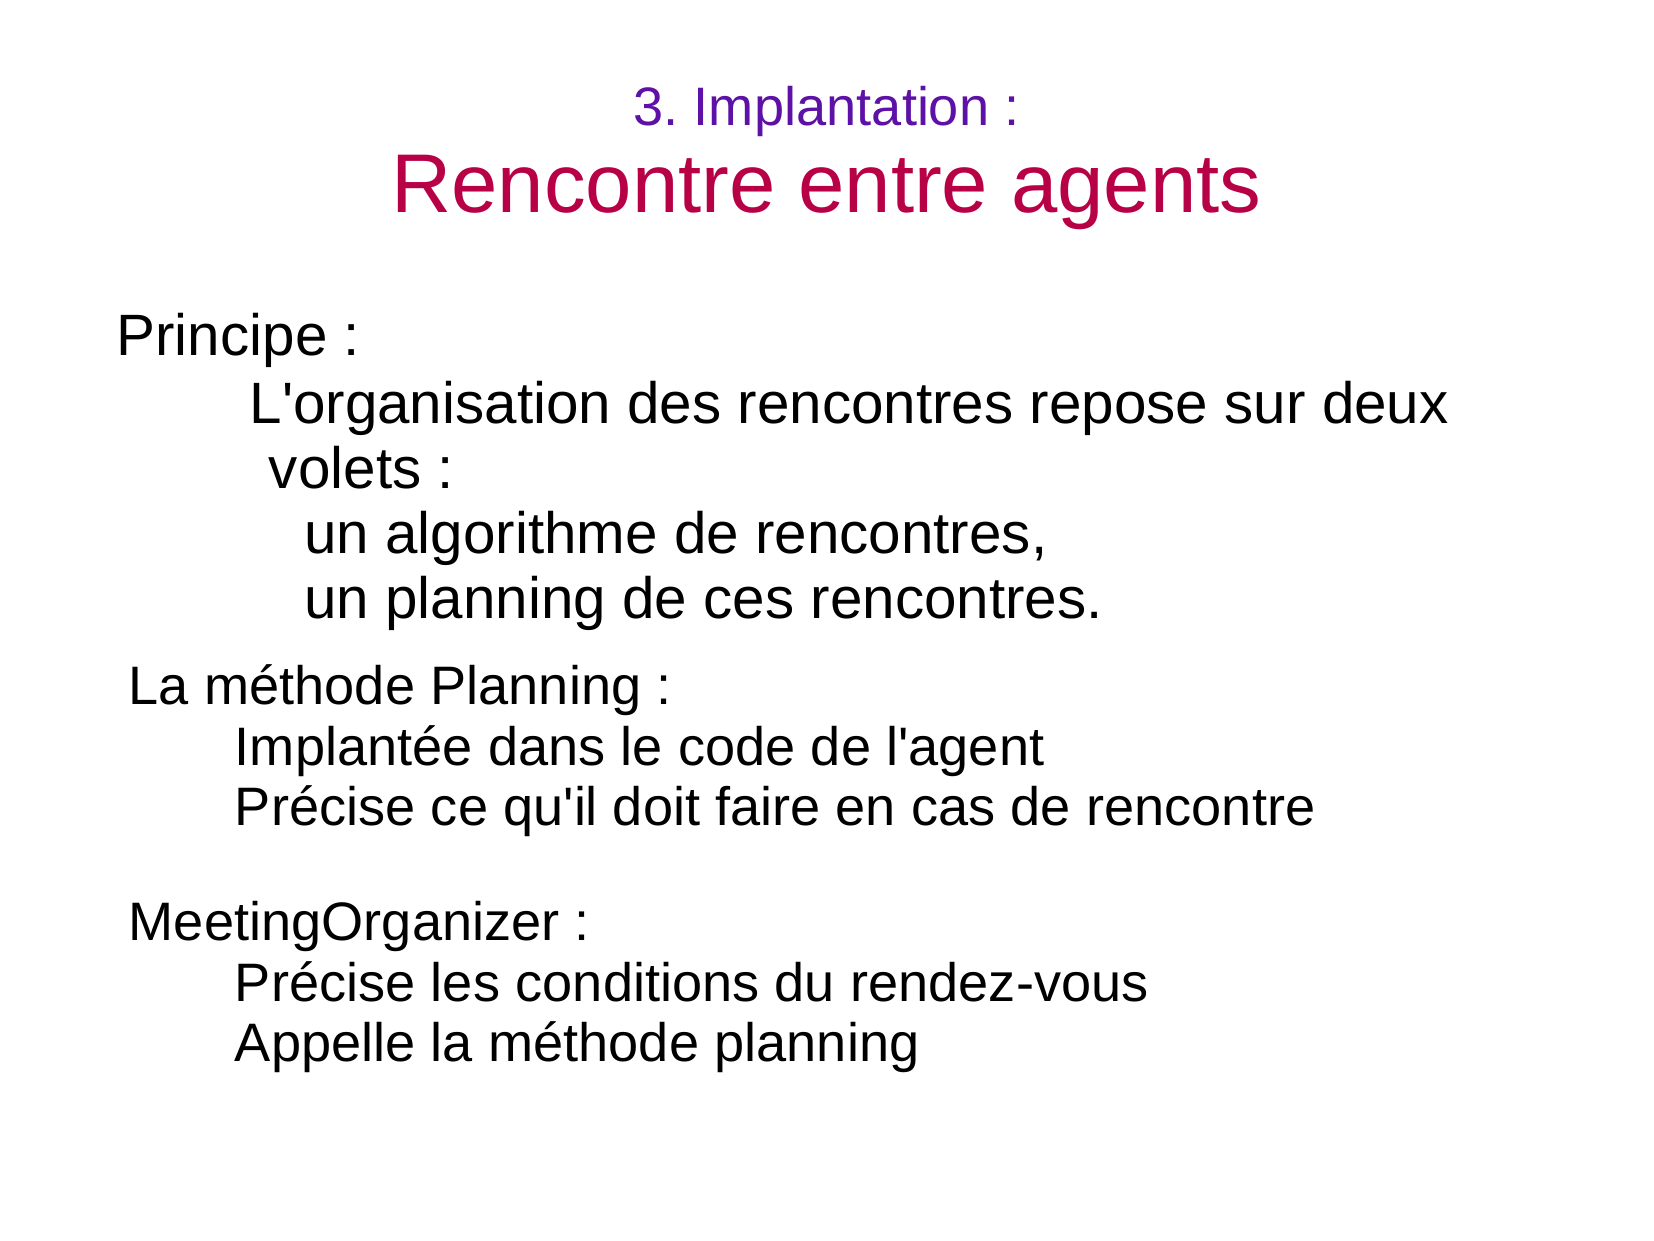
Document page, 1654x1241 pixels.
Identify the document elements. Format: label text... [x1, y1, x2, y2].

text_box La méthode Planning : Implantée dans le code de l'agent Précise ce qu'il doit faire en cas de rencontre [113, 648, 1532, 906]
text_box MeetingOrganizer : Précise les conditions du rendez-vous Appelle la méthode planning [114, 884, 1532, 1142]
title 3. Implantation : Rencontre entre agents [82, 49, 1571, 257]
text_box Principe : [101, 295, 376, 376]
text_box L'organisation des rencontres repose sur deux volets : un algorithme de rencontres, un planning de ces rencontres. [112, 363, 1654, 638]
